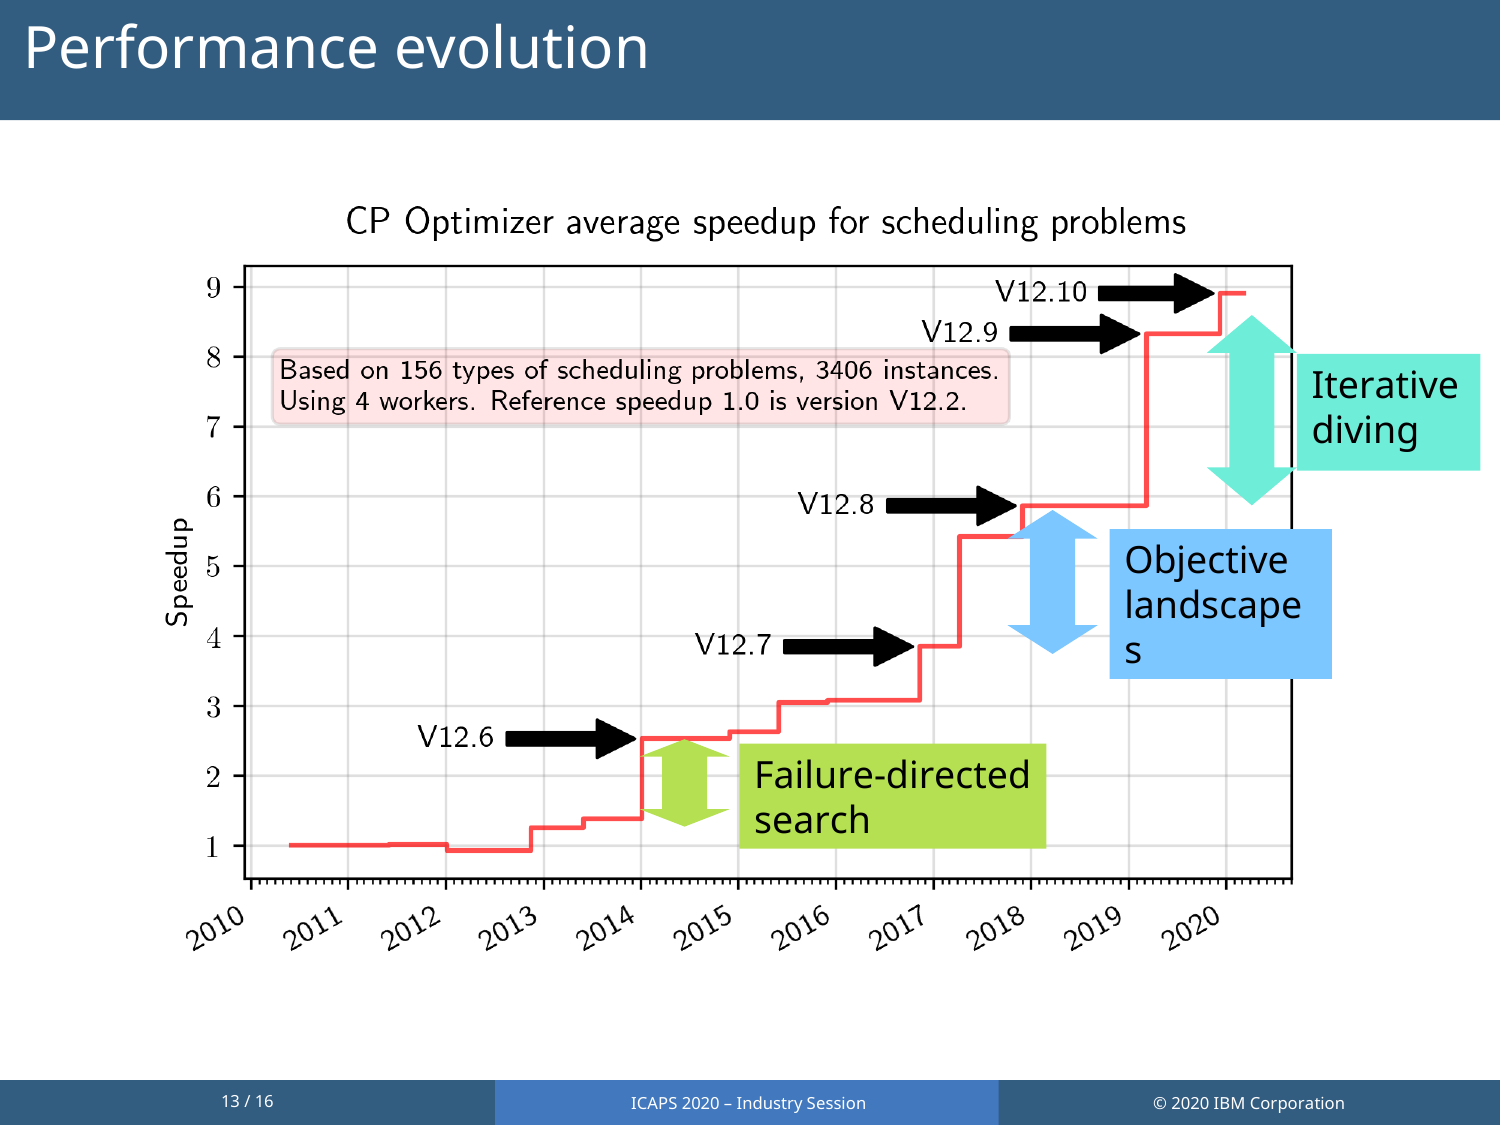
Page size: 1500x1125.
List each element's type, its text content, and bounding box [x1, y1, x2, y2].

text_box Iterative diving [1296, 353, 1481, 471]
text_box Objective landscapes [1109, 529, 1332, 634]
title Performance evolution [0, 0, 1500, 121]
text_box [639, 739, 730, 827]
text_box [1007, 510, 1098, 654]
text_box [1206, 314, 1297, 506]
picture [1275, 353, 1296, 467]
text_box Failure-directed search [739, 743, 1046, 849]
picture [75, 157, 1426, 1058]
